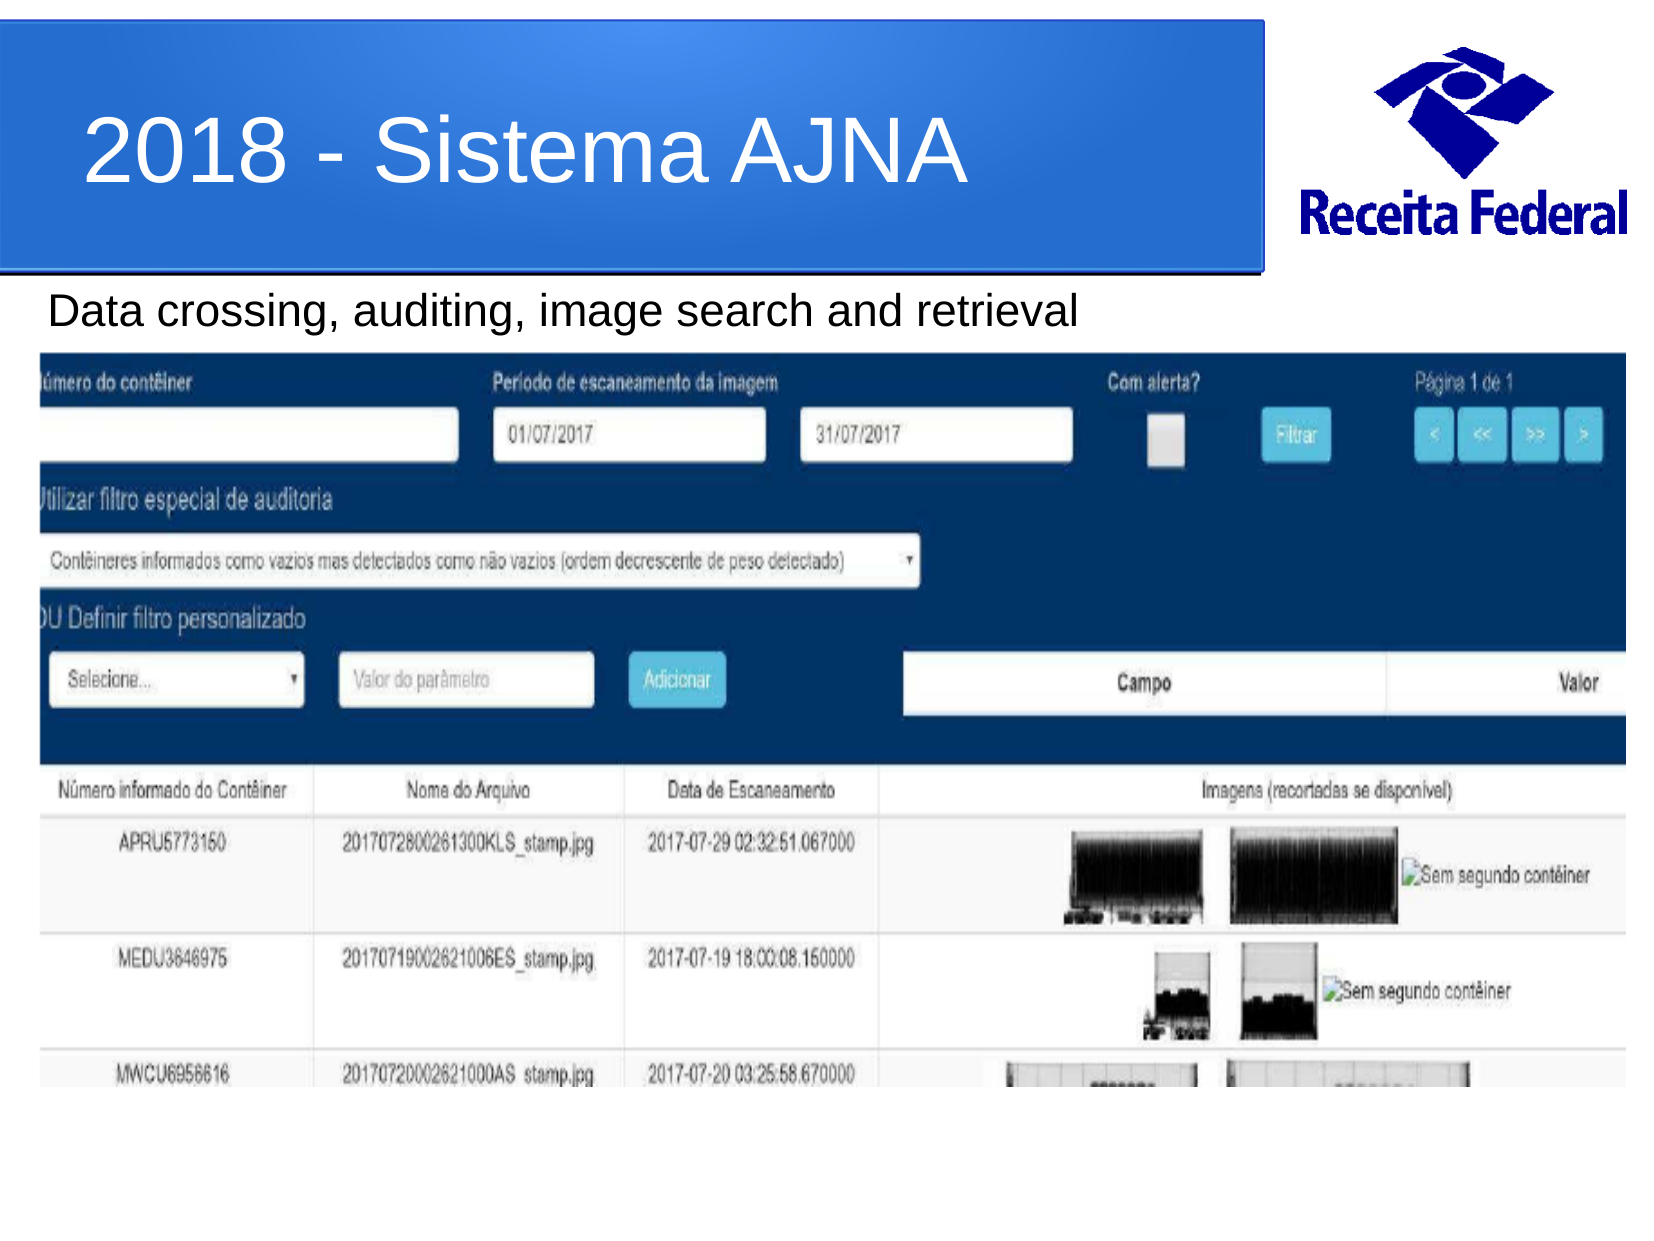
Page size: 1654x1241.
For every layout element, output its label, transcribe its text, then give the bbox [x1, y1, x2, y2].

picture [35, 346, 1626, 1087]
subtitle Data crossing, auditing, image search and retrieval [47, 284, 1548, 346]
picture [1441, 47, 1629, 237]
title 2018 - Sistema AJNA [82, 12, 1441, 284]
